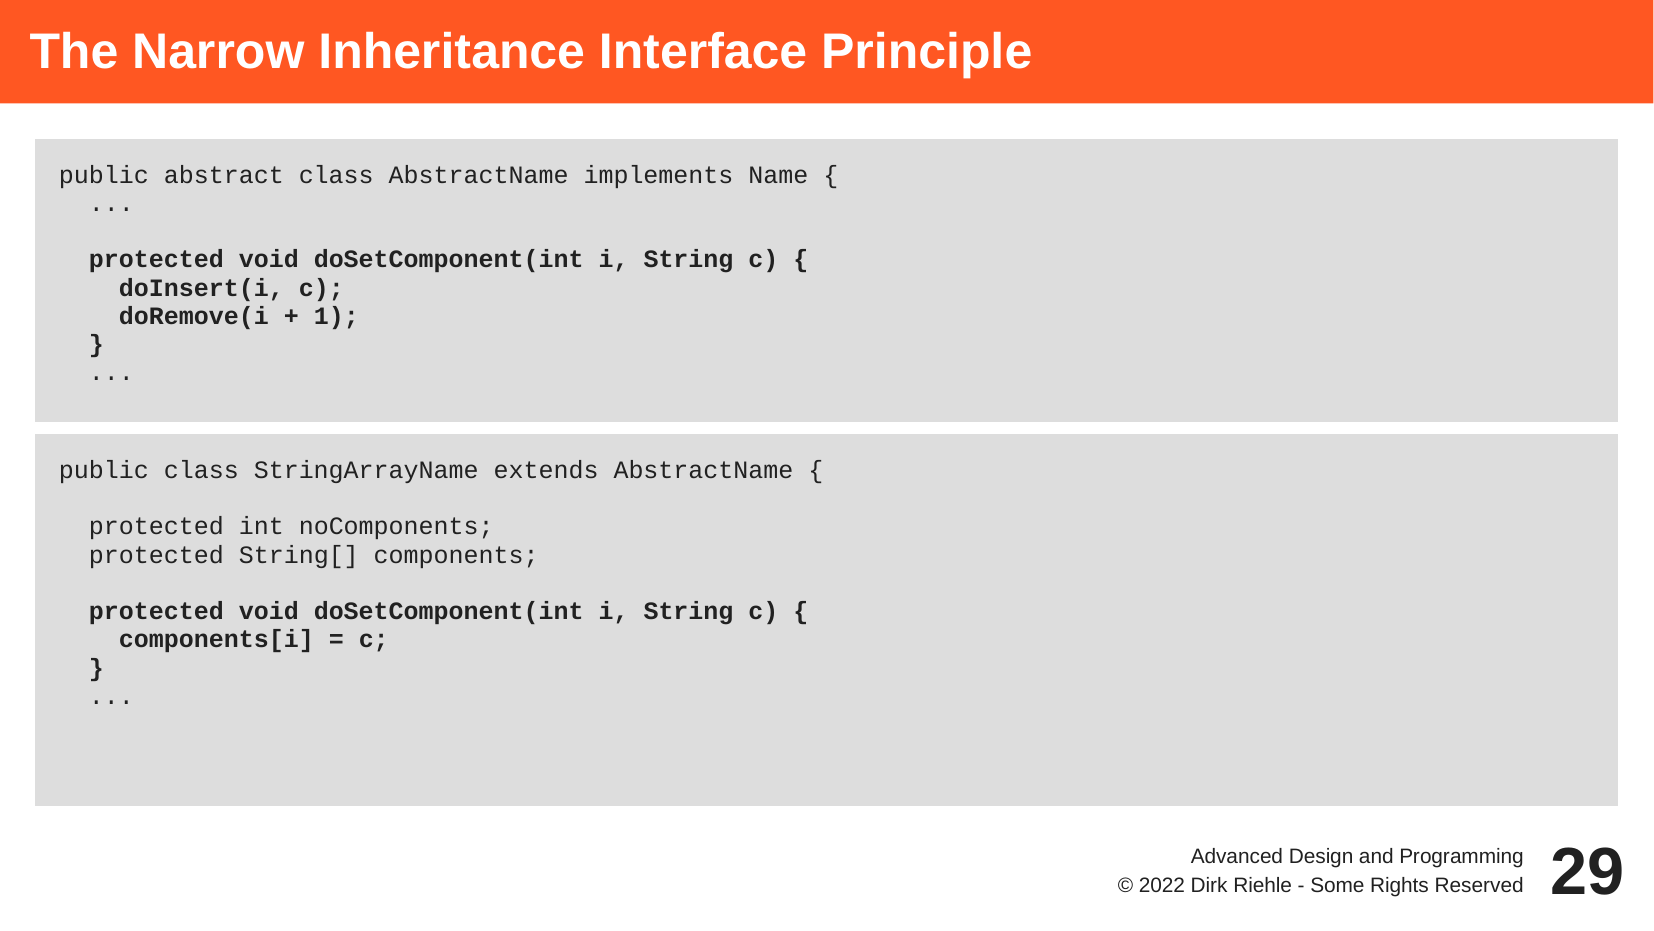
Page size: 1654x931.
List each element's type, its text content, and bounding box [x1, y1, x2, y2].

list public abstract class AbstractName implements Name { ... protected void doSetComponent(int i, String c) { doInsert(i, c); doRemove(i + 1); } ... [29, 132, 1625, 422]
title The Narrow Inheritance Interface Principle [0, 0, 1654, 104]
list public class StringArrayName extends AbstractName { protected int noComponents; protected String[] components; protected void doSetComponent(int i, String c) { components[i] = c; } ... [29, 428, 1625, 813]
